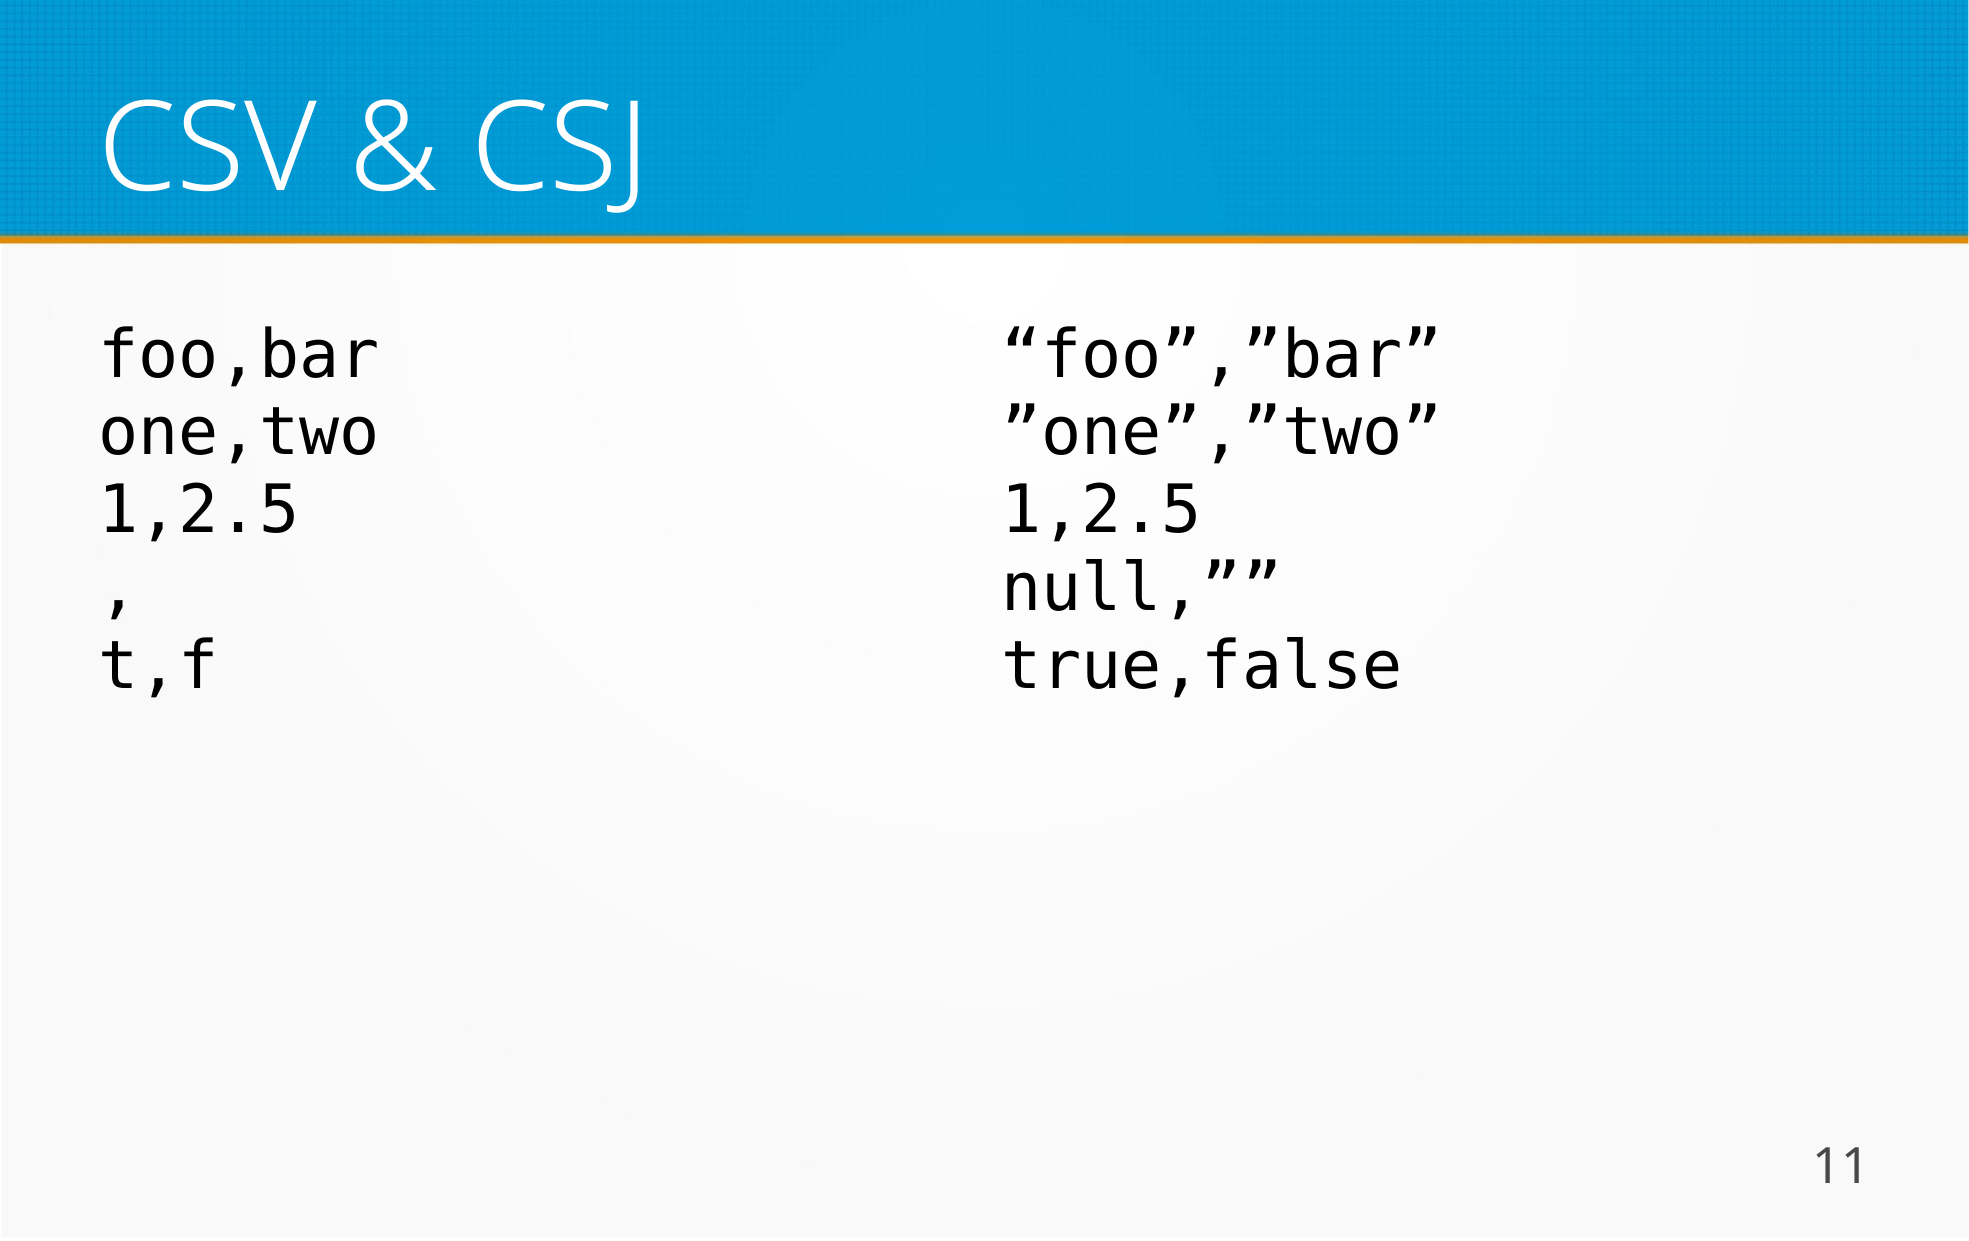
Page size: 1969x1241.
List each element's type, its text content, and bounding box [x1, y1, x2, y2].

list foo,bar one,two 1,2.5 , t,f [98, 315, 958, 1081]
title CSV & CSJ [98, 19, 1870, 227]
picture [0, 233, 1969, 1241]
list “foo”,”bar” ”one”,”two” 1,2.5 null,”” true,false [1001, 315, 1861, 1081]
